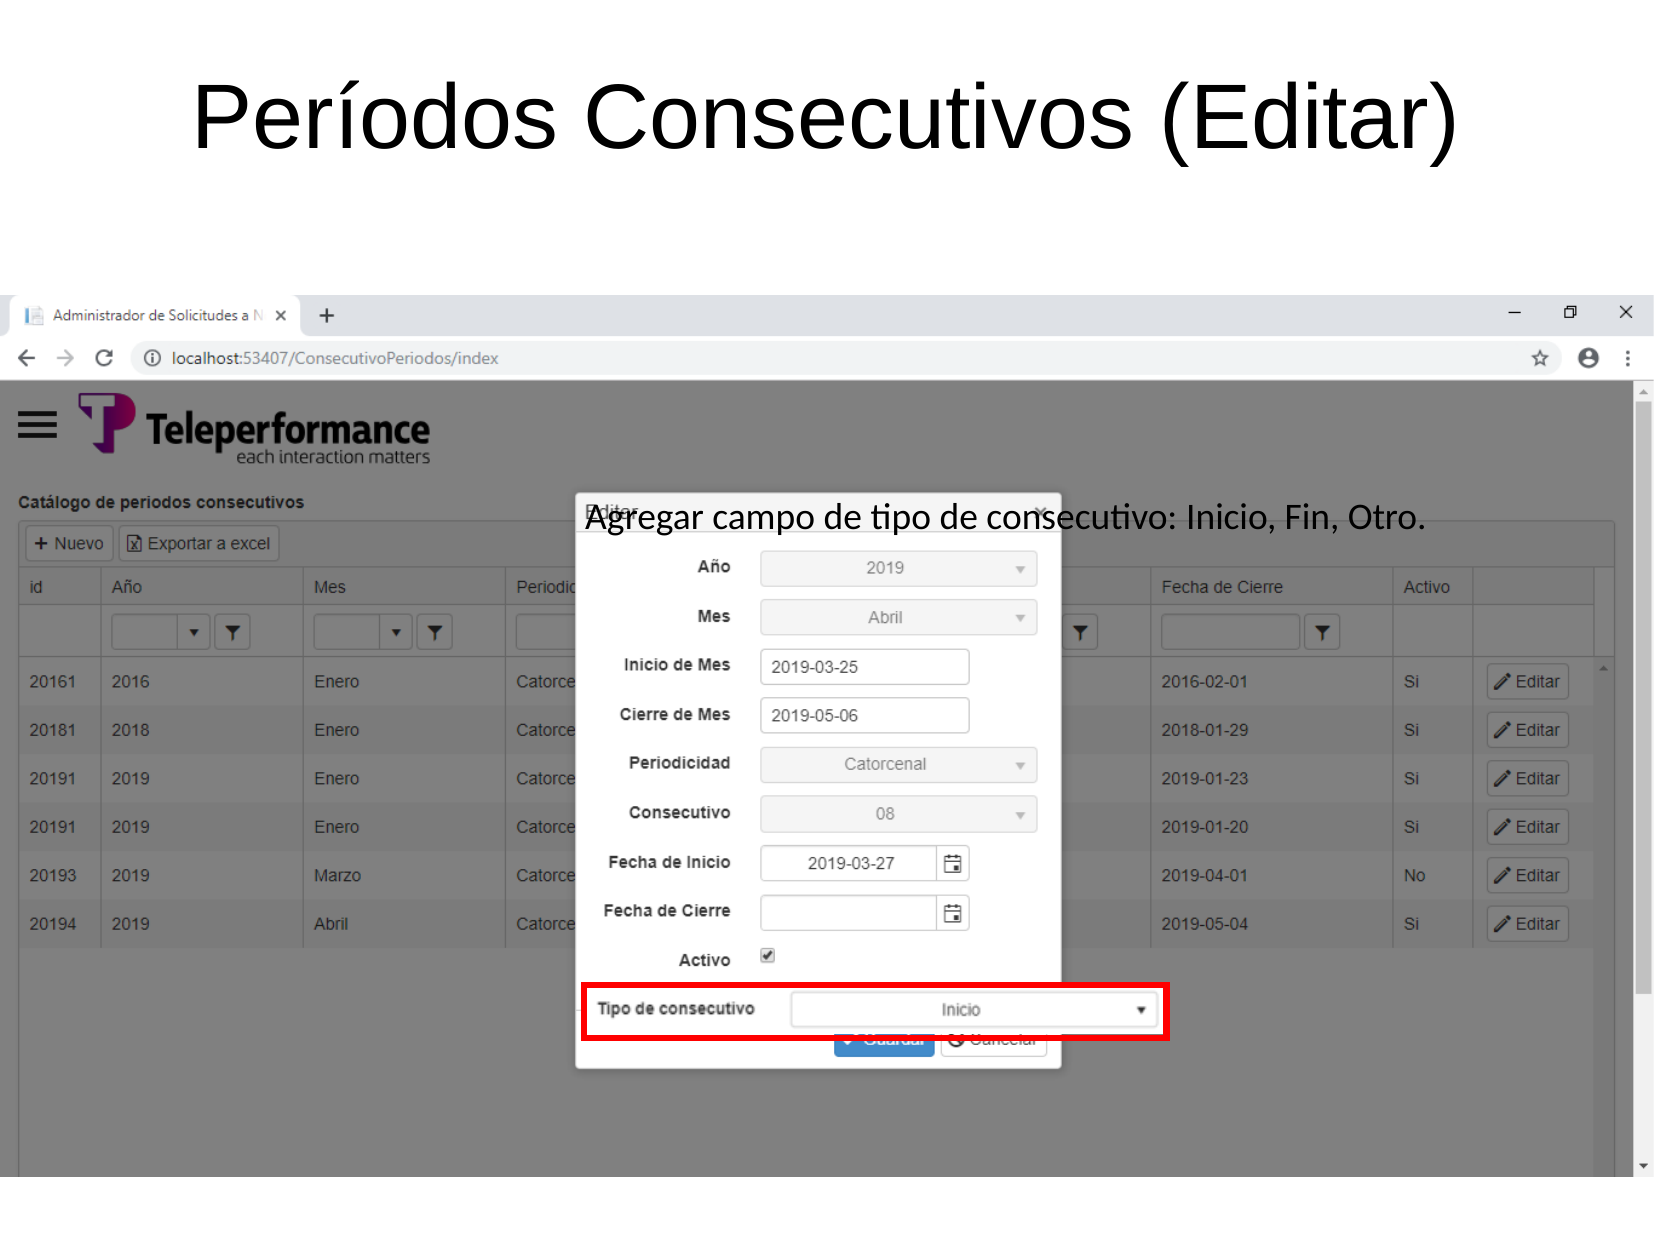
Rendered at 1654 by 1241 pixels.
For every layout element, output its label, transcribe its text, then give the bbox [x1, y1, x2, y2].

picture [0, 295, 1654, 1177]
text_box Agregar campo de tipo de consecutivo: Inicio, Fin, Otro. [570, 484, 1443, 545]
title Períodos Consecutivos (Editar) [82, 49, 1571, 257]
